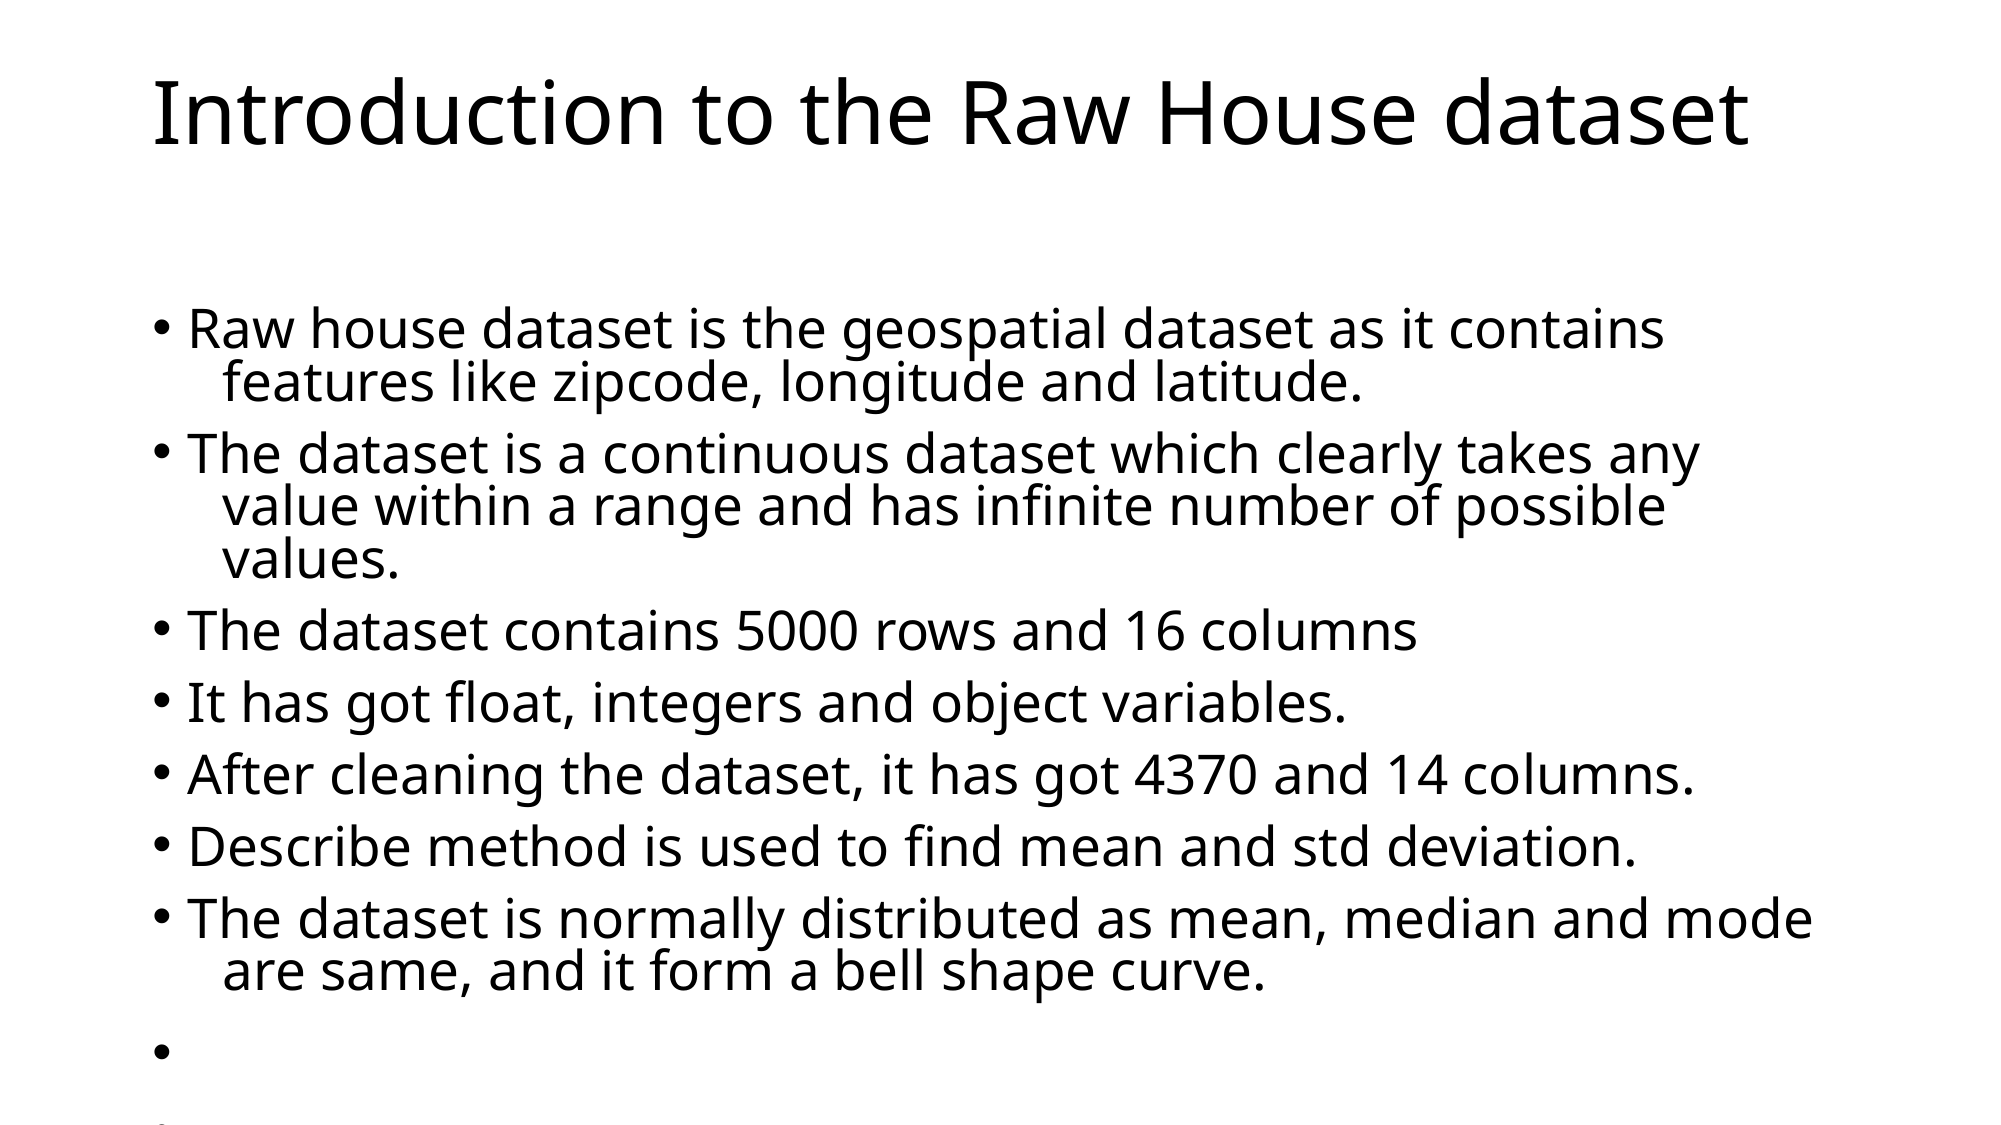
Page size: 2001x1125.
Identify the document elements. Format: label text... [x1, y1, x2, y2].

title Introduction to the Raw House dataset [137, 59, 1863, 278]
list Raw house dataset is the geospatial dataset as it contains features like zipcode, longitude and latitude. The dataset is a continuous dataset which clearly takes any value within a range and has infinite number of possible values. The dataset contains 5000 rows and 16 columns It has got float, integers and object variables. After cleaning the dataset, it has got 4370 and 14 columns. Describe method is used to find mean and std deviation. The dataset is normally distributed as mean, median and mode are same, and it form a bell shape curve. [137, 299, 1863, 1014]
